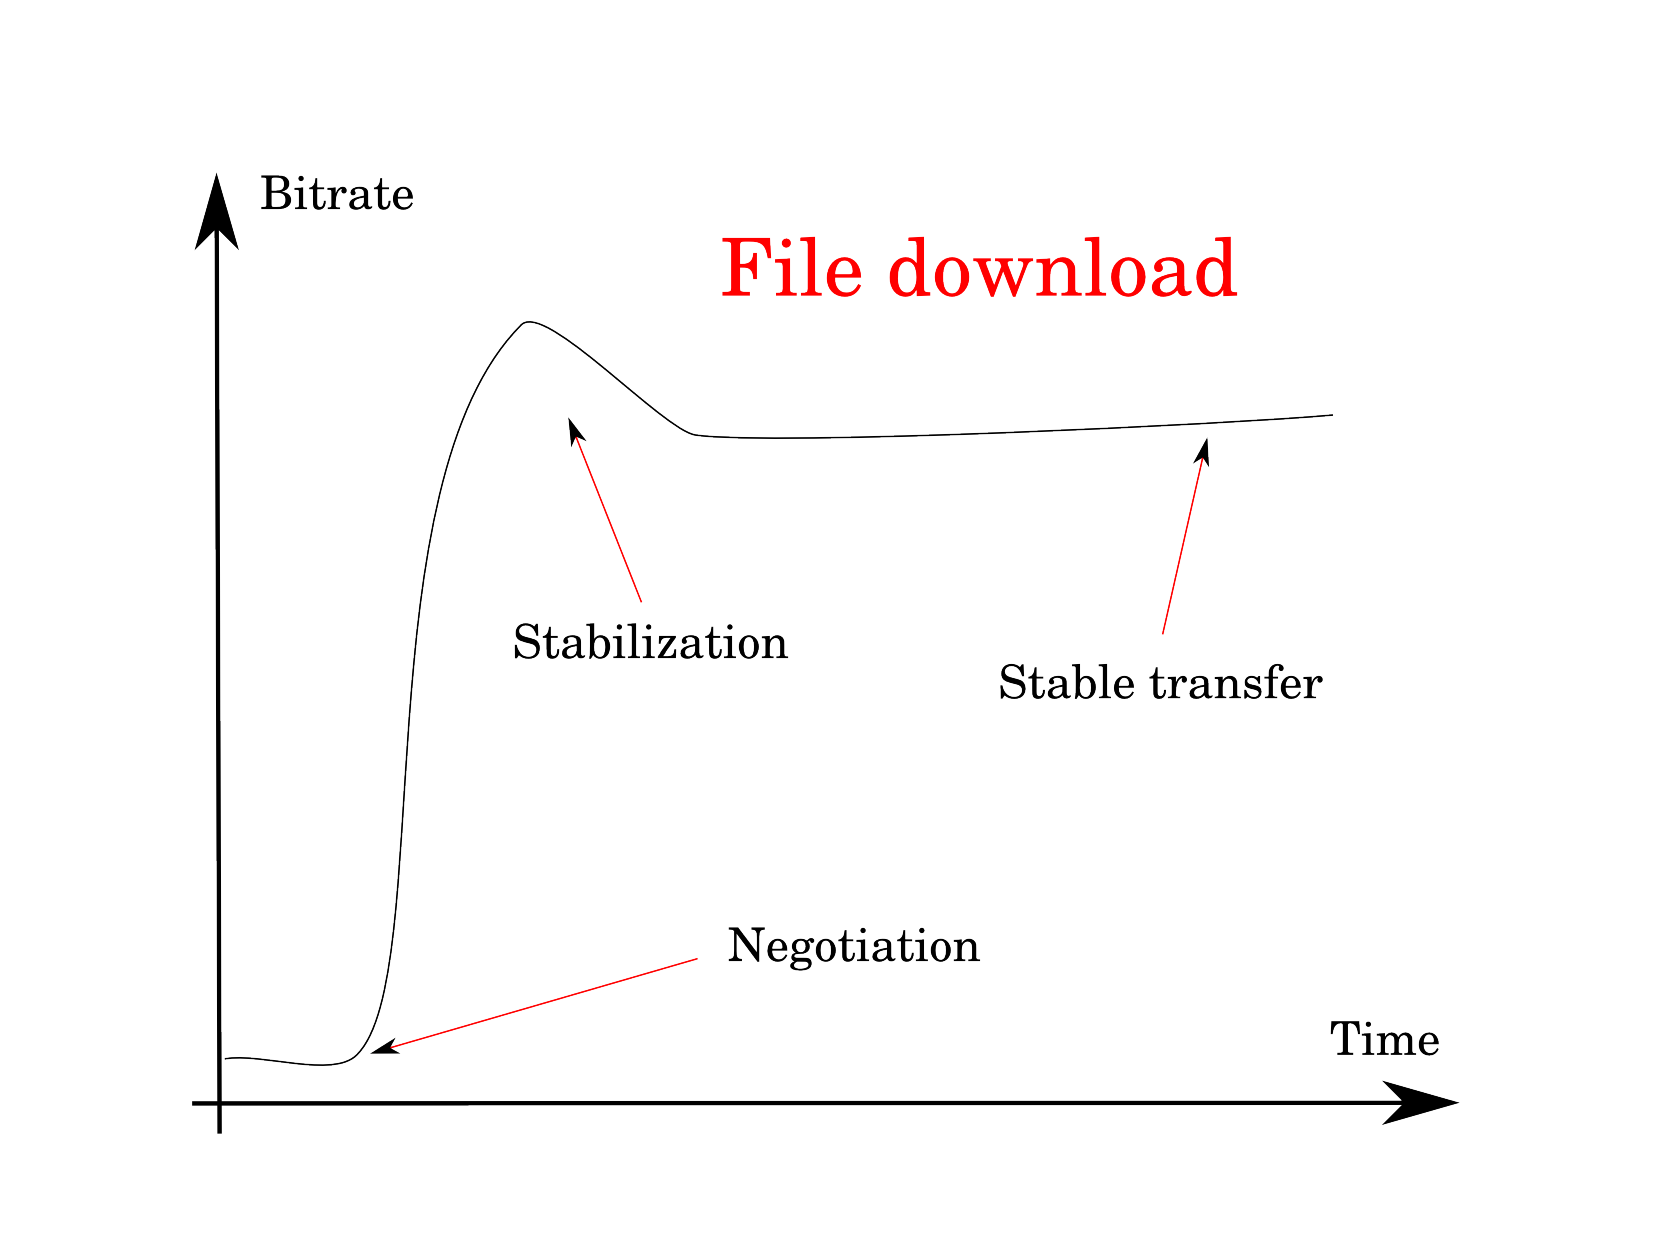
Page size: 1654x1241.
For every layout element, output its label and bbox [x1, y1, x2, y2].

picture [160, 152, 1494, 1153]
